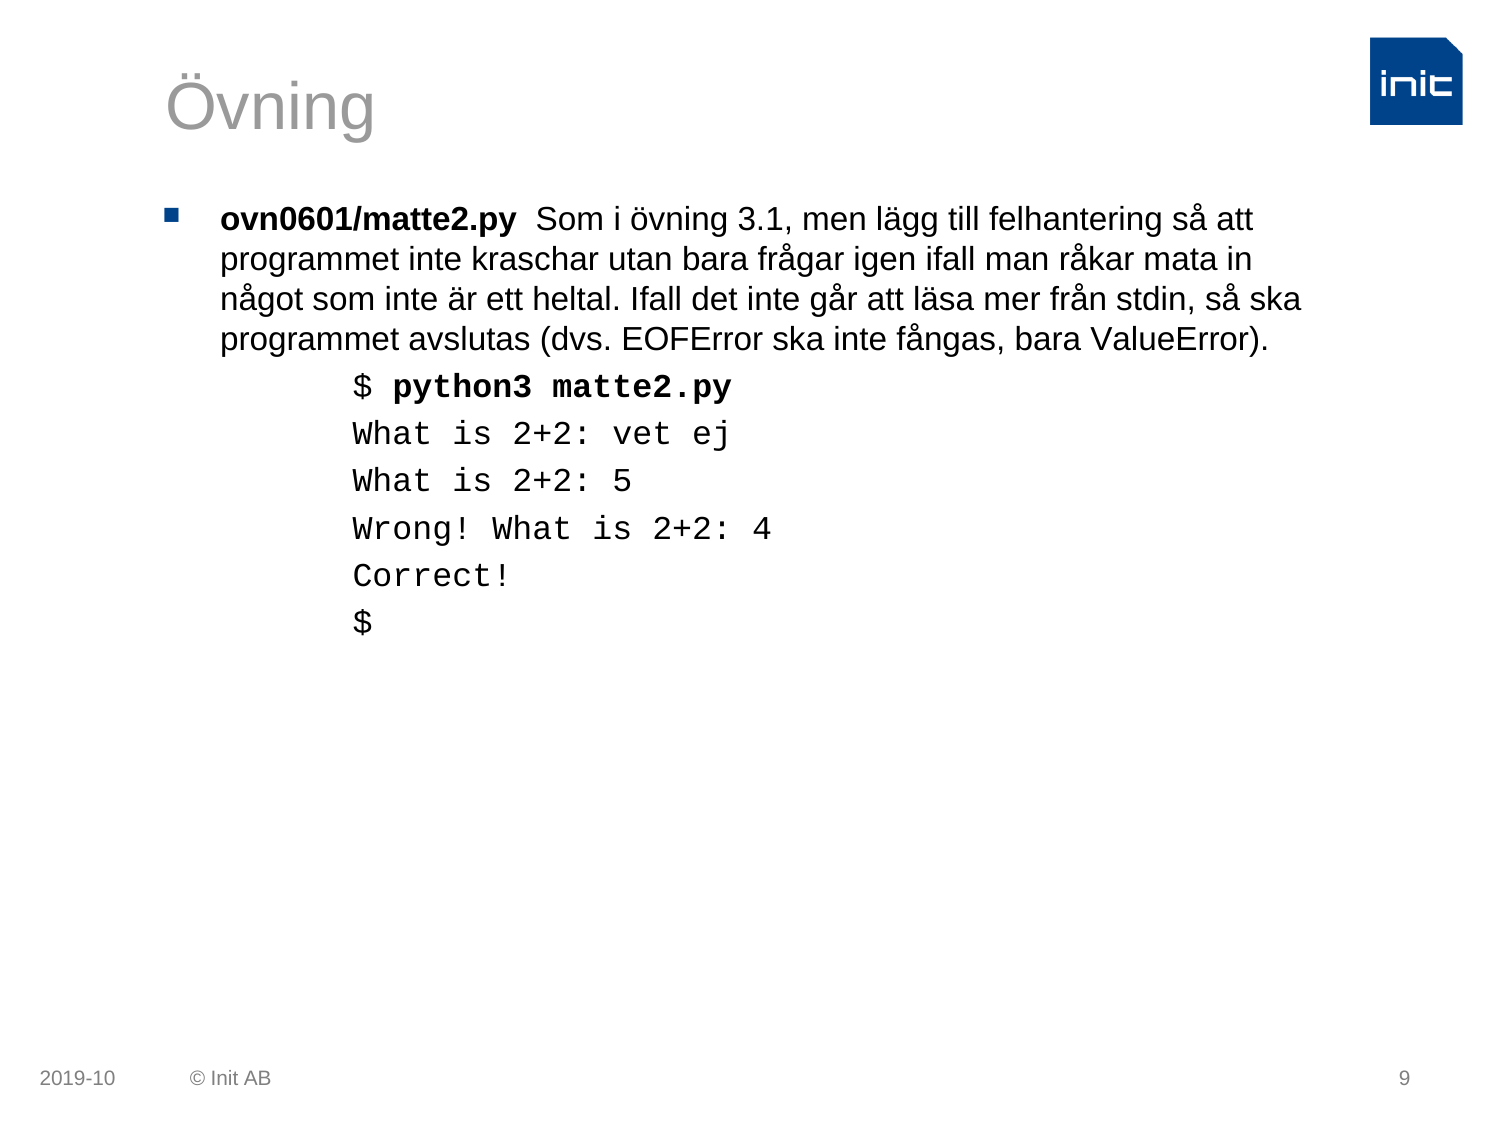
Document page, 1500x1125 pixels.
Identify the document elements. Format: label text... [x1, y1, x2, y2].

picture [1370, 37, 1463, 125]
text_box ovn0601/matte2.py Som i övning 3.1, men lägg till felhantering så att programmet inte kraschar utan bara frågar igen ifall man råkar mata in något som inte är ett heltal. Ifall det inte går att läsa mer från stdin, så ska programmet avslutas (dvs. EOFError ska inte fångas, bara ValueError). $ python3 matte2.py What is 2+2: vet ej What is 2+2: 5 Wrong! What is 2+2: 4 Correct! $ [150, 189, 1351, 963]
text_box 2019-10 [24, 1037, 151, 1098]
text_box Övning [150, 0, 1351, 151]
text_box <nummer> [1350, 1037, 1426, 1098]
text_box © Init AB [174, 1037, 1326, 1098]
